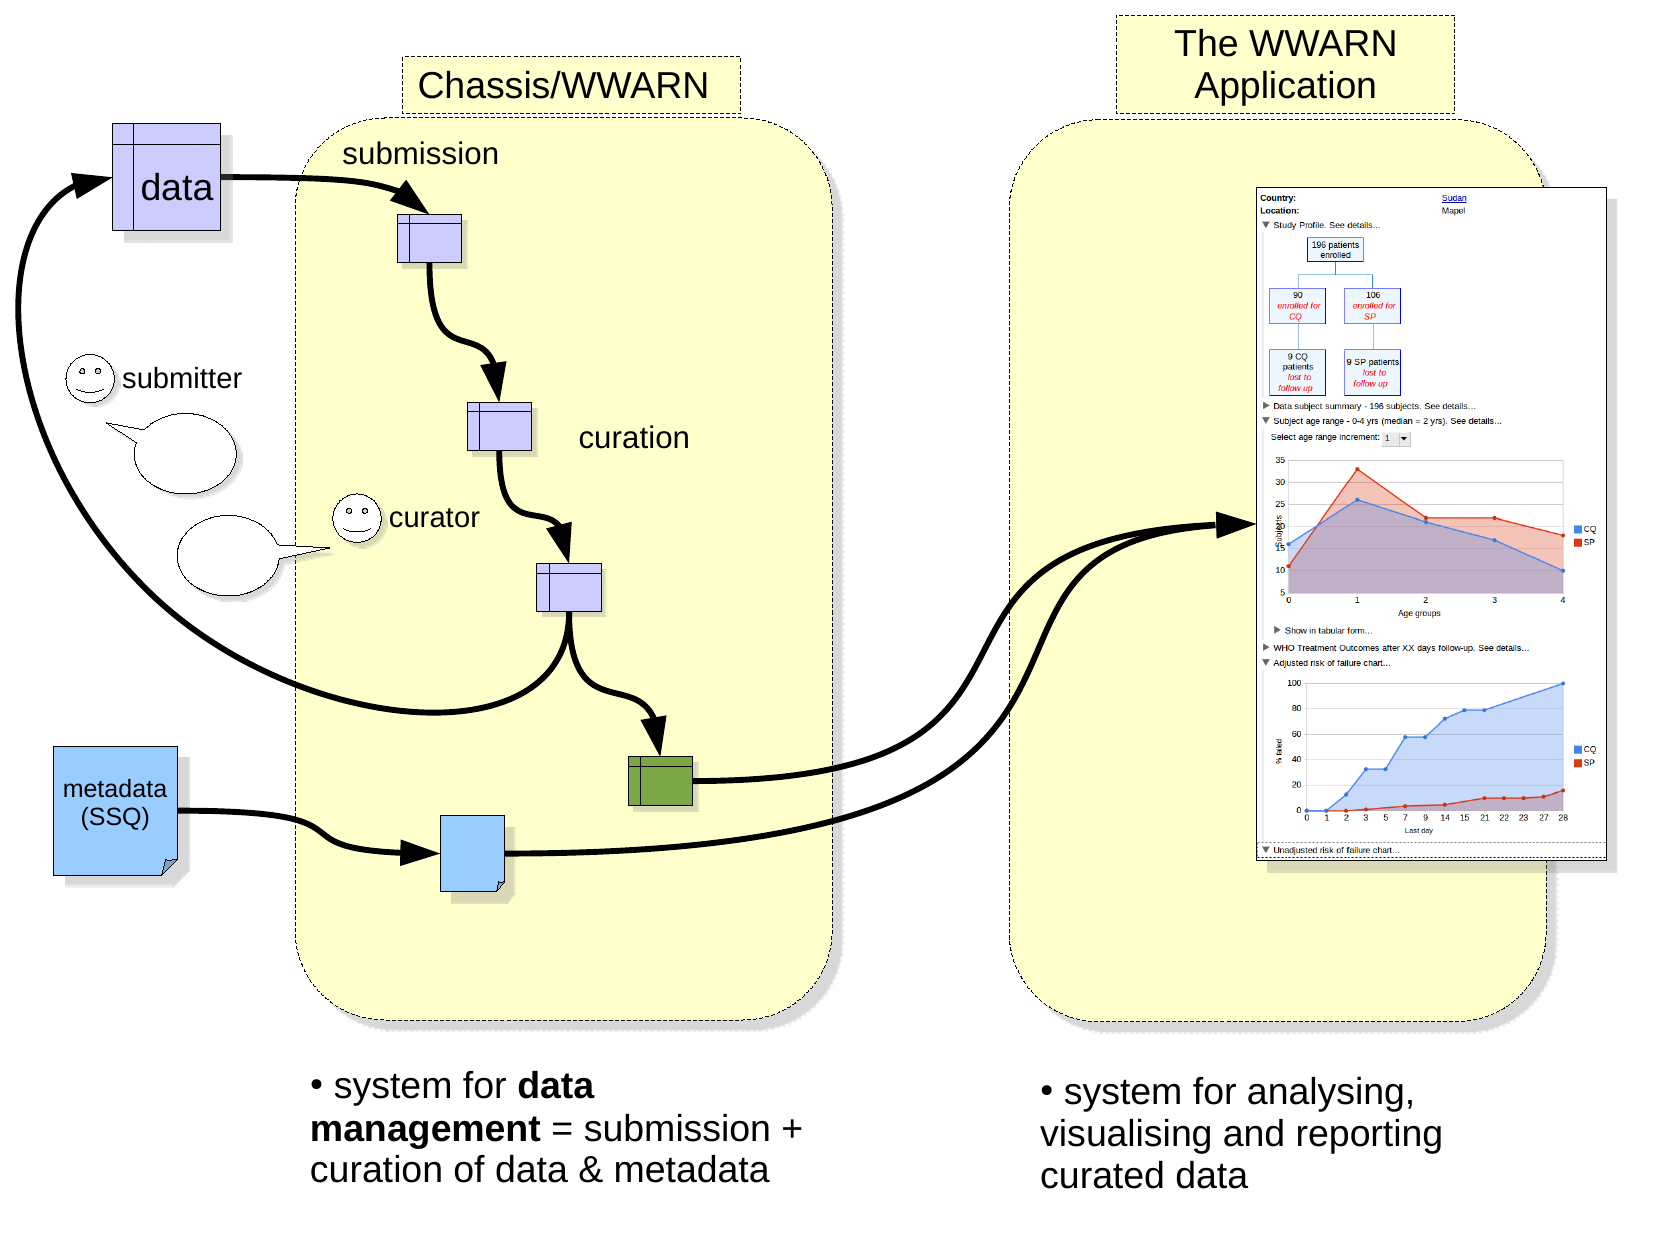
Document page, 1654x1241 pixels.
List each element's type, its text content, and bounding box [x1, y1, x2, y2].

text_box [65, 354, 107, 403]
text_box curation [563, 413, 811, 473]
text_box The WWARN Application [1116, 15, 1455, 114]
text_box data [112, 123, 221, 231]
text_box [1009, 525, 1547, 1022]
text_box Chassis/WWARN [402, 56, 741, 114]
text_box [1009, 540, 1122, 688]
text_box [1009, 119, 1544, 596]
text_box [177, 117, 833, 1021]
text_box [301, 139, 327, 176]
text_box metadata (SSQ) [53, 746, 178, 876]
picture [1256, 187, 1607, 861]
text_box submission [327, 128, 575, 188]
text_box system for data management = submission + curation of data & metadata [295, 1057, 833, 1199]
text_box system for analysing, visualising and reporting curated data [1025, 1062, 1590, 1204]
text_box curator [374, 493, 568, 542]
text_box [106, 413, 237, 494]
text_box submitter [107, 354, 301, 402]
